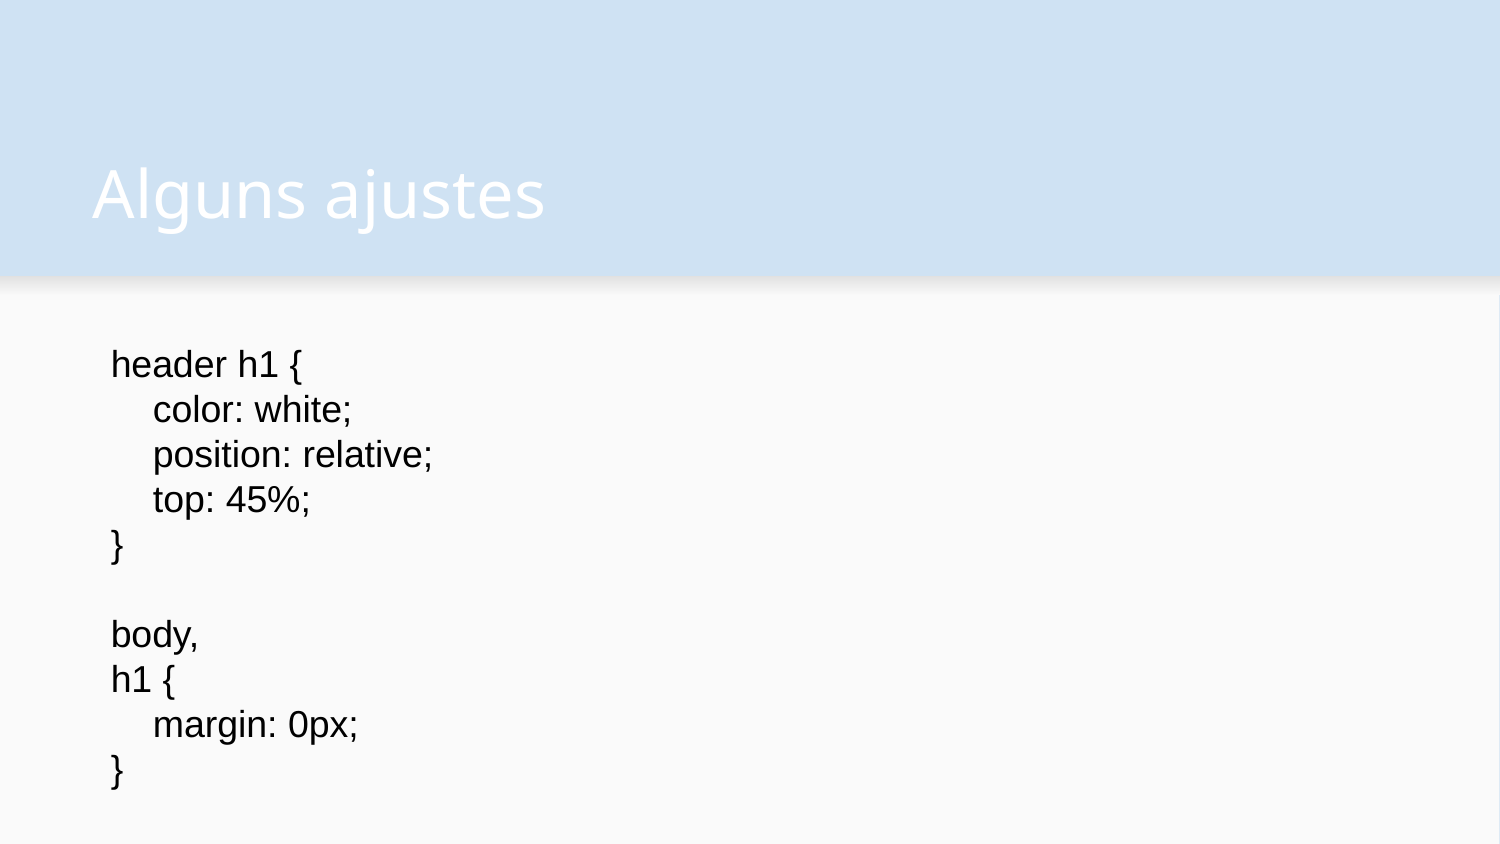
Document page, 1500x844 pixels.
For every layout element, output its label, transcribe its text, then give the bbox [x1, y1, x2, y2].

list header h1 { color: white; position: relative; top: 45%; } body, h1 { margin: 0px; } [0, 324, 1290, 770]
title Alguns ajustes [77, 121, 1427, 248]
